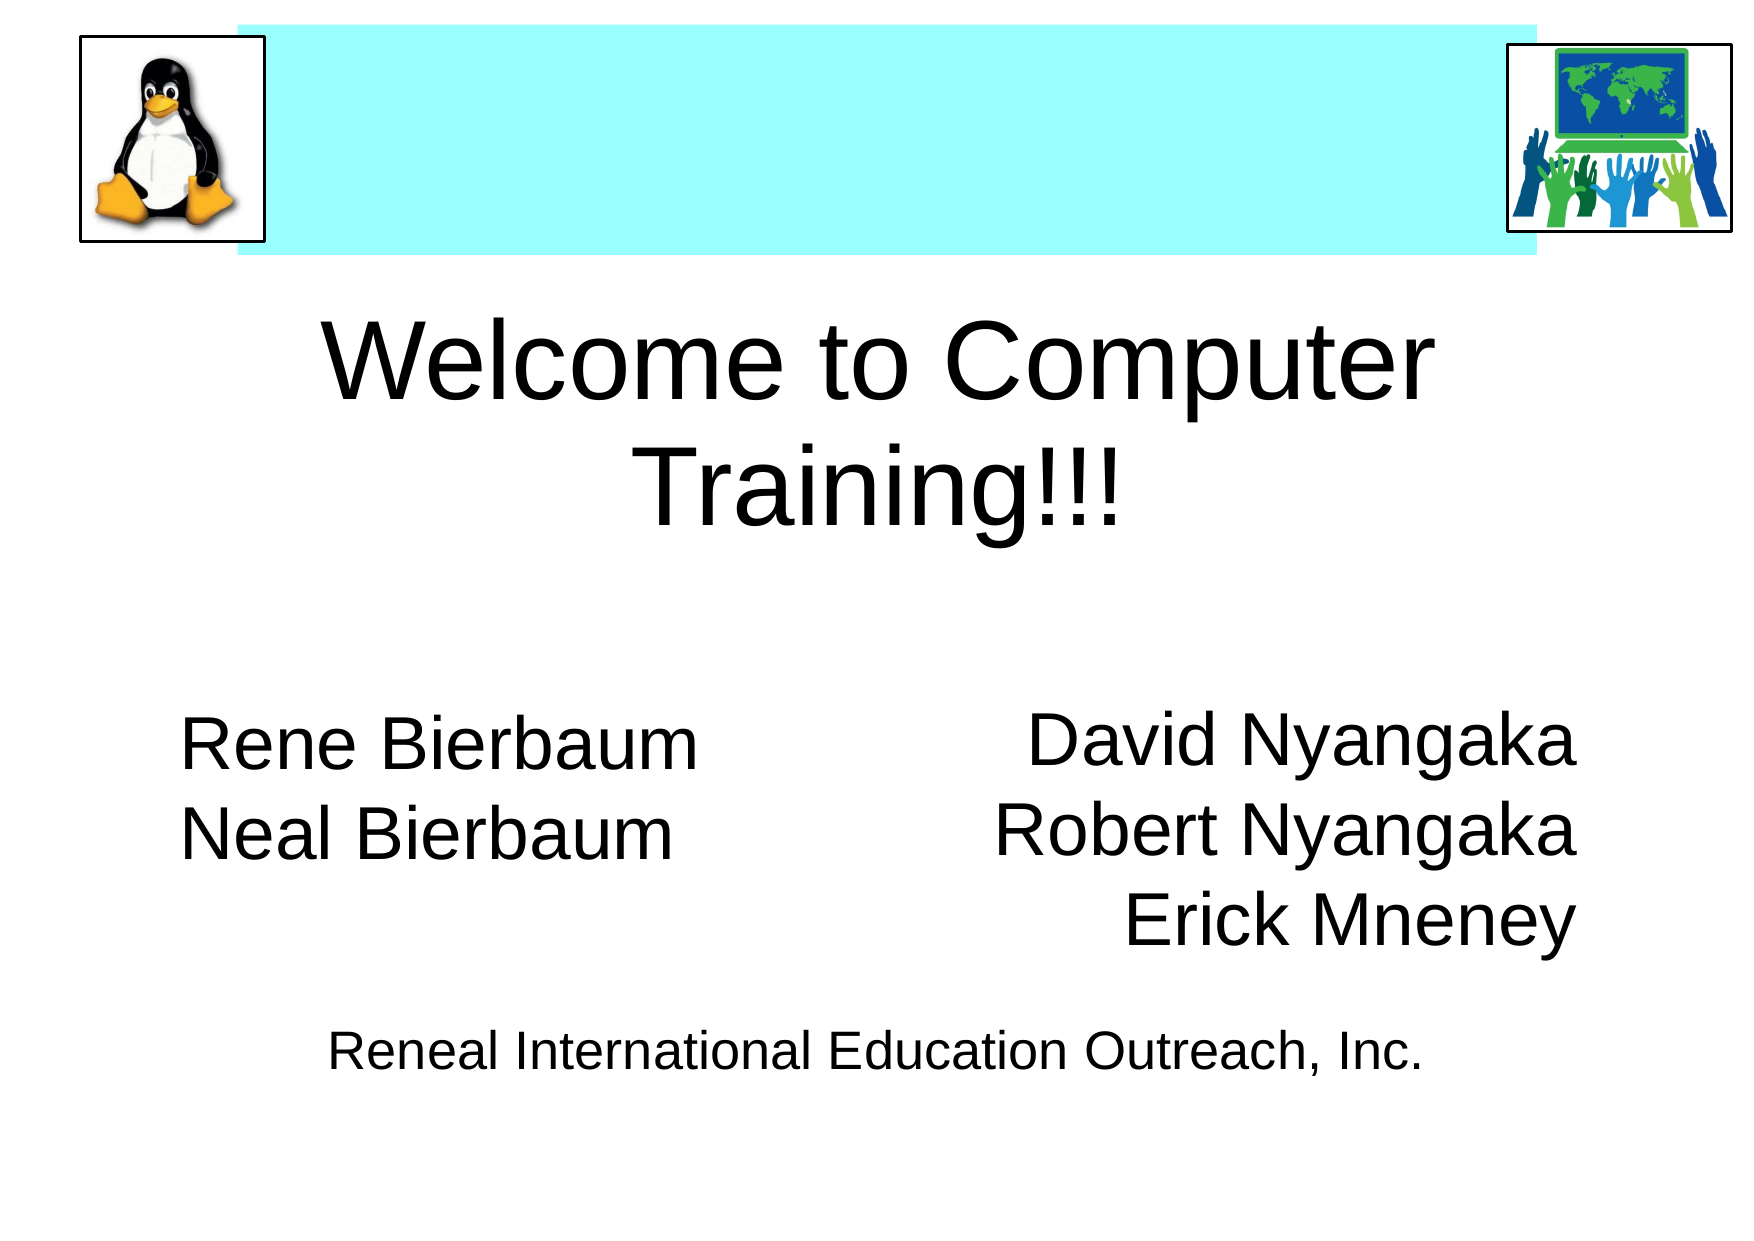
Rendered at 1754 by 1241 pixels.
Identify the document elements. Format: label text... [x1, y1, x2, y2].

title Welcome to Computer Training!!! [151, 298, 1606, 550]
text_box David Nyangaka Robert Nyangaka Erick Mneney [978, 682, 1593, 968]
text_box Rene Bierbaum Neal Bierbaum [164, 686, 716, 882]
picture [1509, 46, 1730, 230]
subtitle Reneal International Education Outreach, Inc. [156, 326, 1598, 1081]
picture [82, 38, 263, 240]
